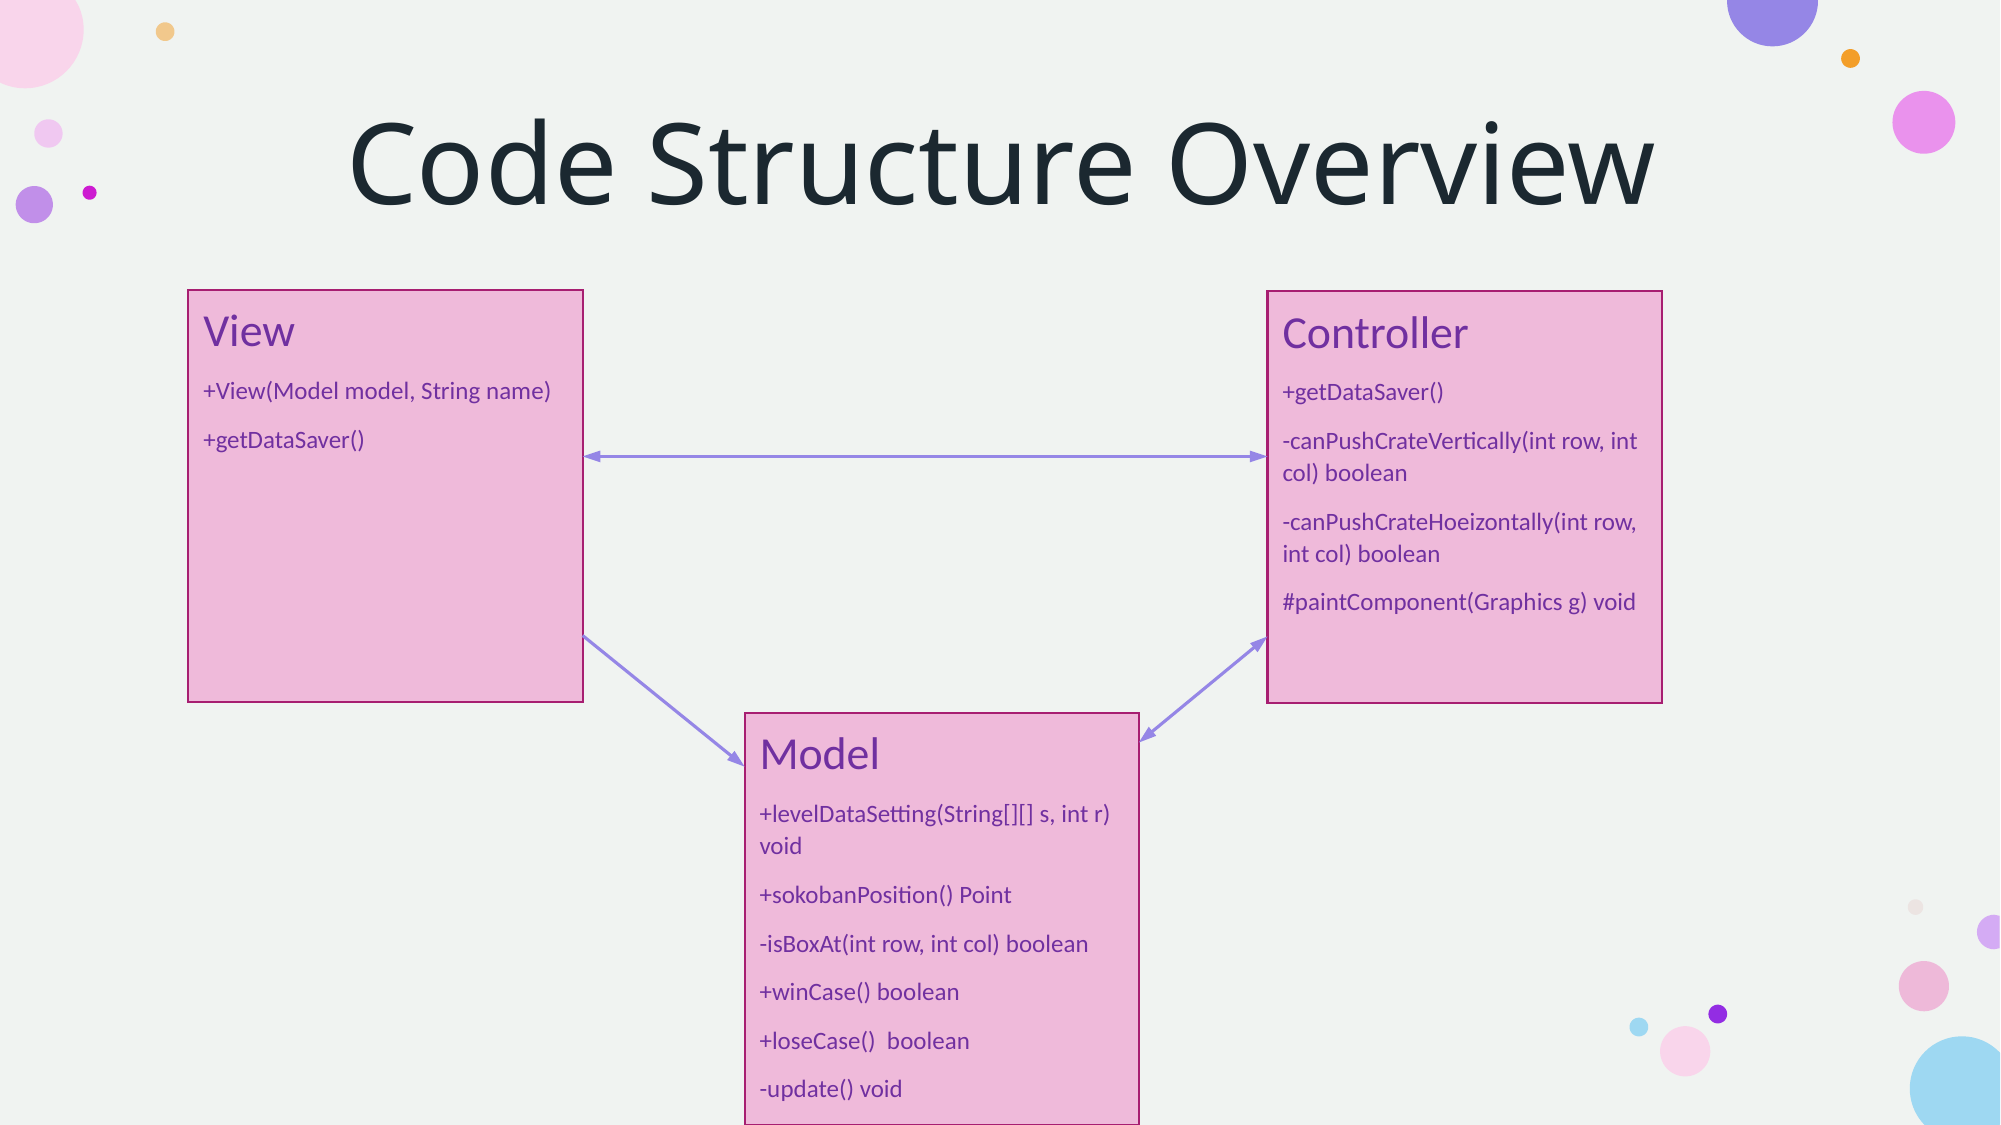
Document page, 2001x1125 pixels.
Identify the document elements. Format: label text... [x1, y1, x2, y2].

text_box View +View(Model model, String name) +getDataSaver() [188, 289, 583, 702]
text_box Controller +getDataSaver() -canPushCrateVertically(int row, int col) boolean -canPushCrateHoeizontally(int row, int col) boolean #paintComponent(Graphics g) void [1267, 290, 1662, 704]
title Code Structure Overview [127, 59, 1877, 278]
text_box Model +levelDataSetting(String[][] s, int r) void +sokobanPosition() Point -isBoxAt(int row, int col) boolean +winCase() boolean +loseCase() boolean -update() void [744, 712, 1139, 1125]
